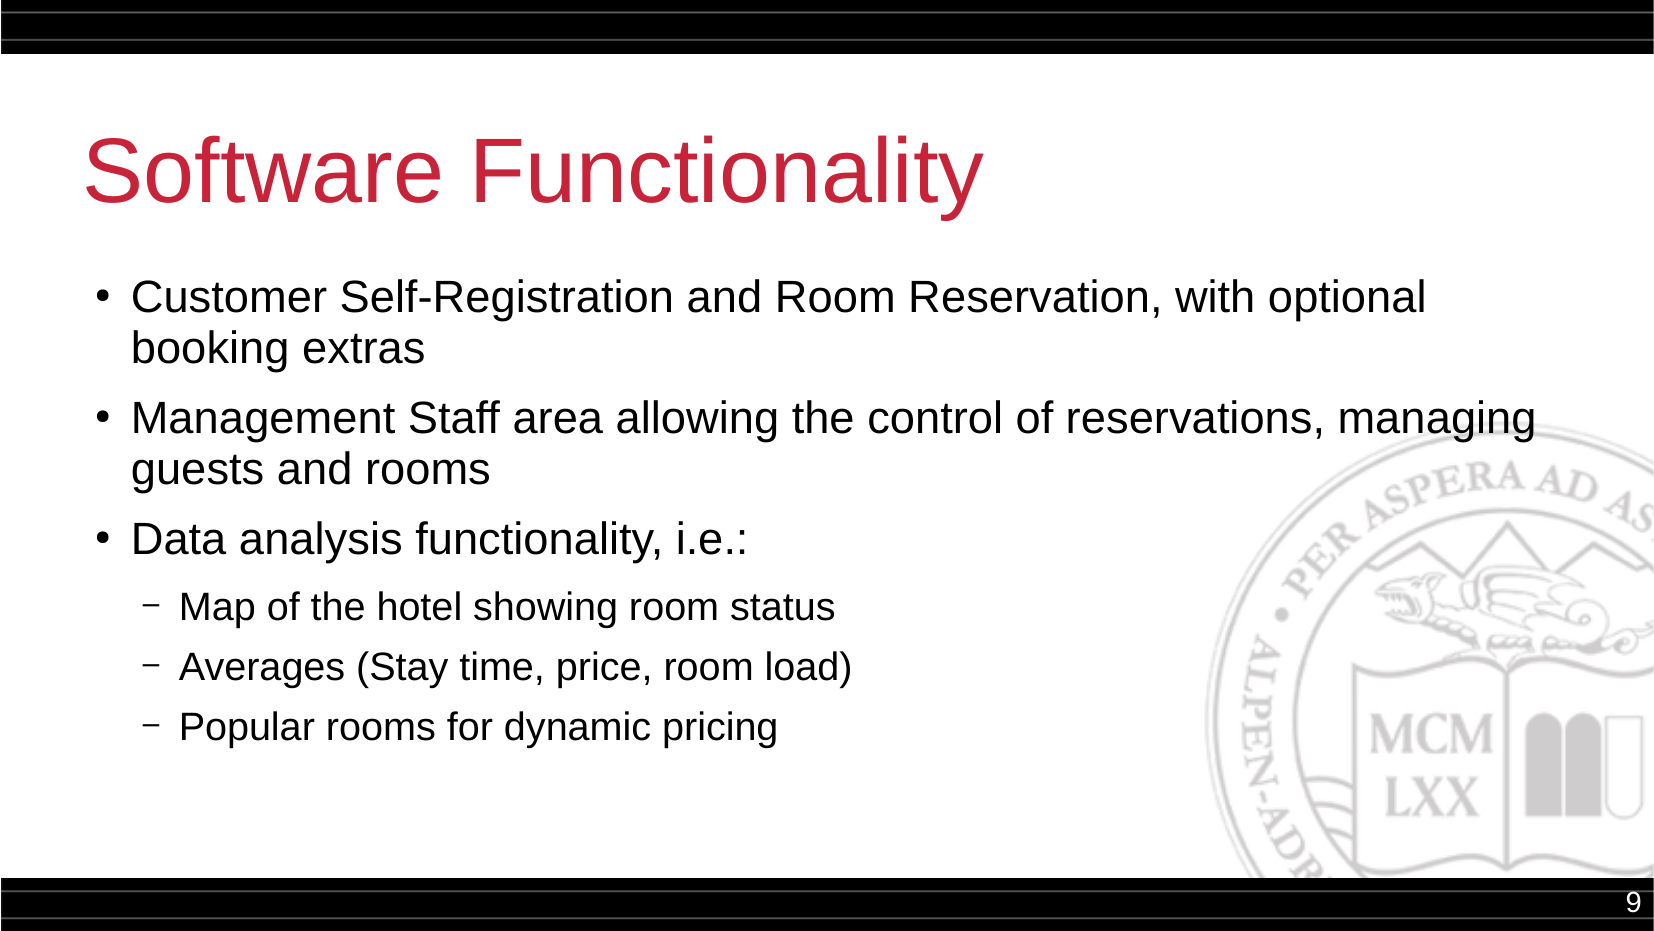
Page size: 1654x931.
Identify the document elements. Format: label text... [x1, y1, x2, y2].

picture [1, 0, 1654, 54]
list Customer Self-Registration and Room Reservation, with optional booking extras Management Staff area allowing the control of reservations, managing guests and rooms Data analysis functionality, i.e.: Map of the hotel showing room status Averages (Stay time, price, room load) Popular rooms for dynamic pricing [82, 271, 1571, 758]
title Software Functionality [82, 92, 1571, 249]
picture [1, 878, 1654, 931]
